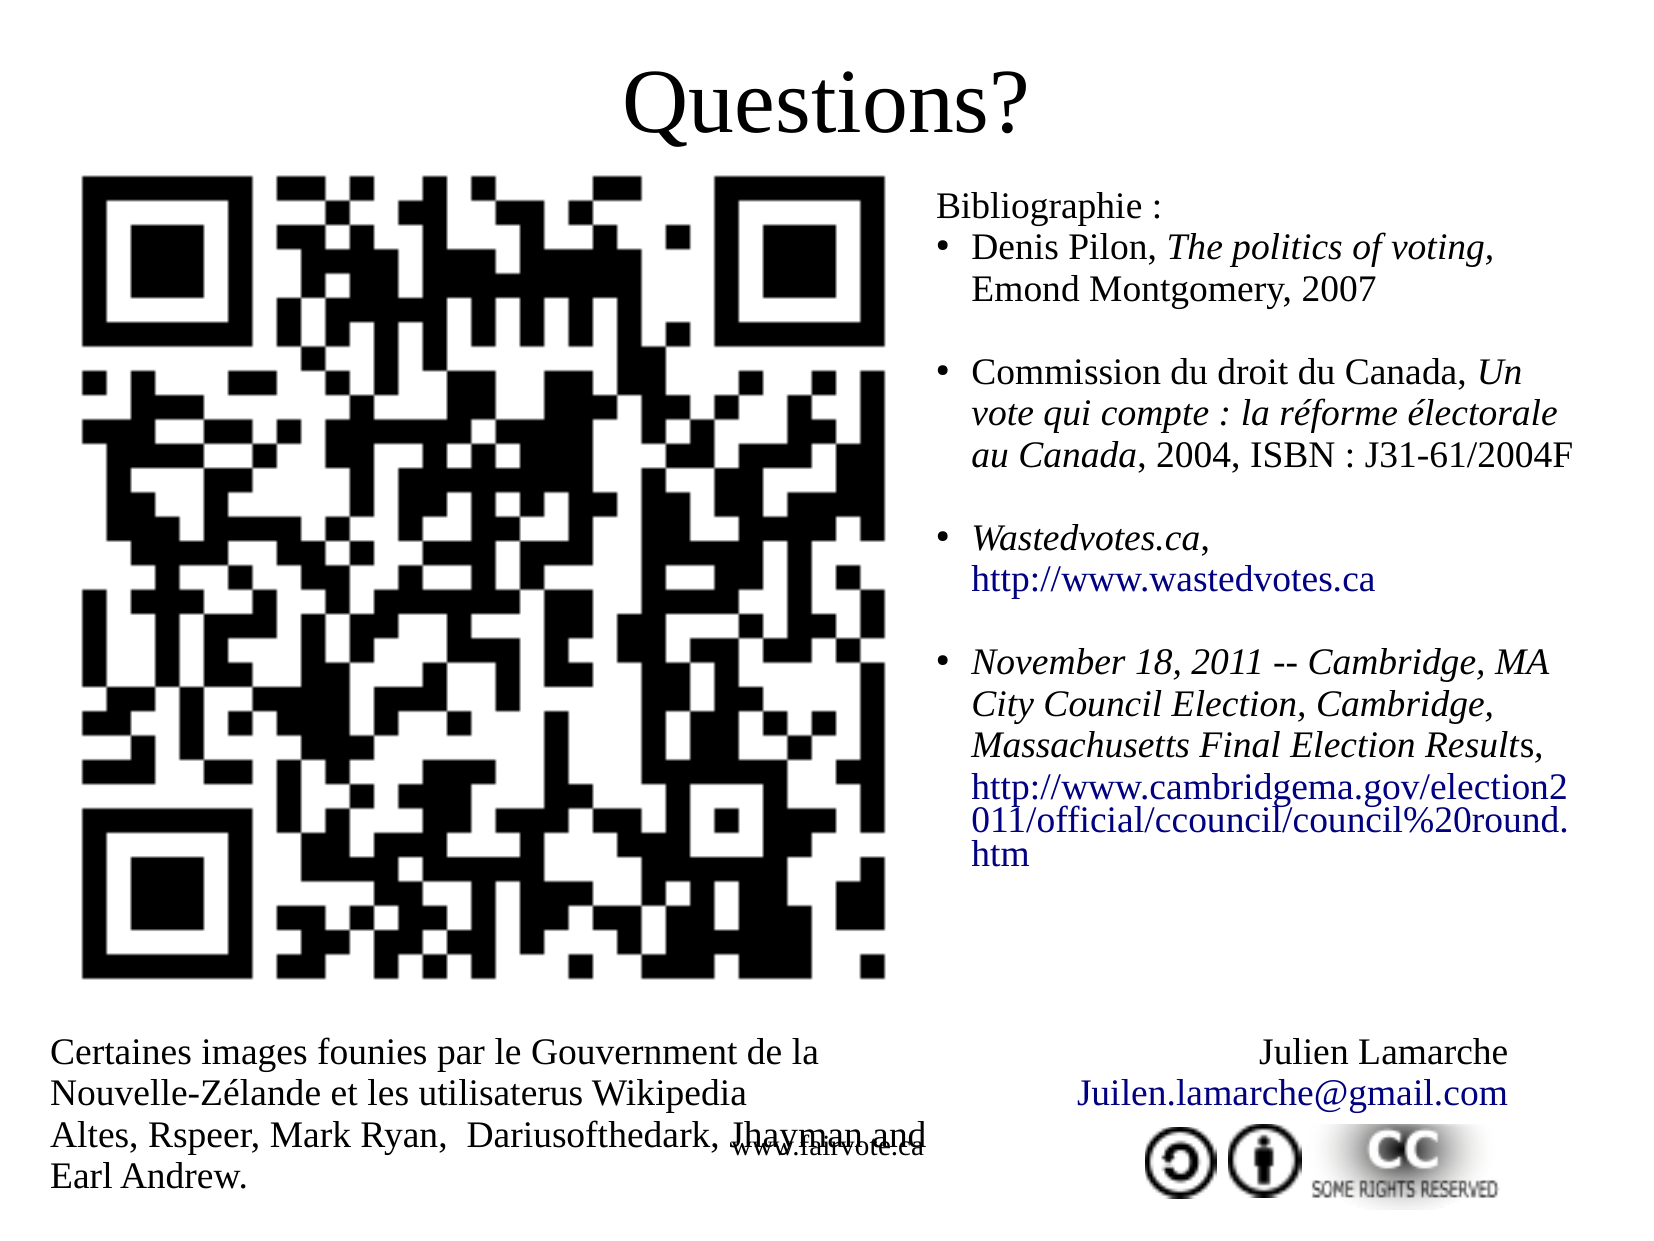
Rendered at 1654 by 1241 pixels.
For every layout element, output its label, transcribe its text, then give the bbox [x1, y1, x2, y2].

text_box Bibliographie : Denis Pilon, The politics of voting, Emond Montgomery, 2007 Commission du droit du Canada, Un vote qui compte : la réforme électorale au Canada, 2004, ISBN : J31-61/2004F Wastedvotes.ca, http://www.wastedvotes.ca November 18, 2011 -- Cambridge, MA City Council Election, Cambridge, Massachusetts Final Election Results, http://www.cambridgema.gov/election2011/official/ccouncil/council%20round.htm [921, 177, 1595, 934]
text_box Julien Lamarche Juilen.lamarche@gmail.com [945, 1023, 1524, 1122]
picture [1145, 1127, 1217, 1199]
text_box Certaines images founies par le Gouvernment de la Nouvelle-Zélande et les utilisaterus Wikipedia Altes, Rspeer, Mark Ryan, Dariusofthedark, Jhayman and Earl Andrew. [35, 1023, 945, 1241]
picture [59, 153, 910, 1004]
picture [1228, 1124, 1512, 1210]
title Questions? [82, 49, 1571, 154]
